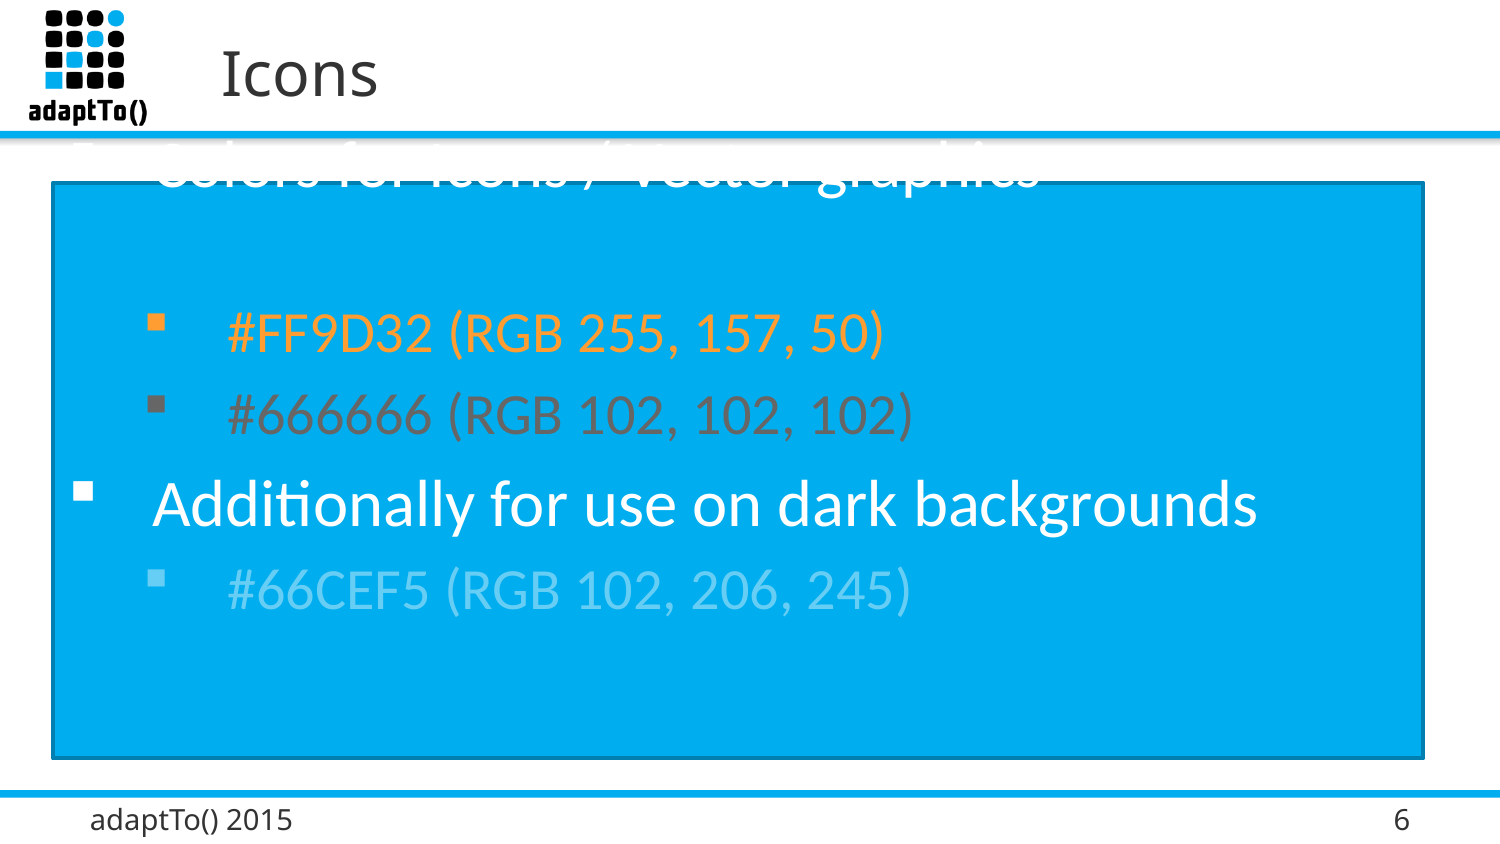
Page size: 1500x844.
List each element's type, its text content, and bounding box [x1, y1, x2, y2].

slide_number adaptTo() 2015 [75, 793, 425, 827]
slide_number <number> [1074, 793, 1425, 827]
title Icons [206, 14, 1447, 130]
list Colors for Icons / Vector graphics #00ADEE (RGB 0, 173, 238) #FF9D32 (RGB 255, 157, 50) #666666 (RGB 102, 102, 102) Additionally for use on dark backgrounds #66CEF5 (RGB 102, 206, 245) [53, 182, 1424, 759]
picture [27, 6, 148, 127]
